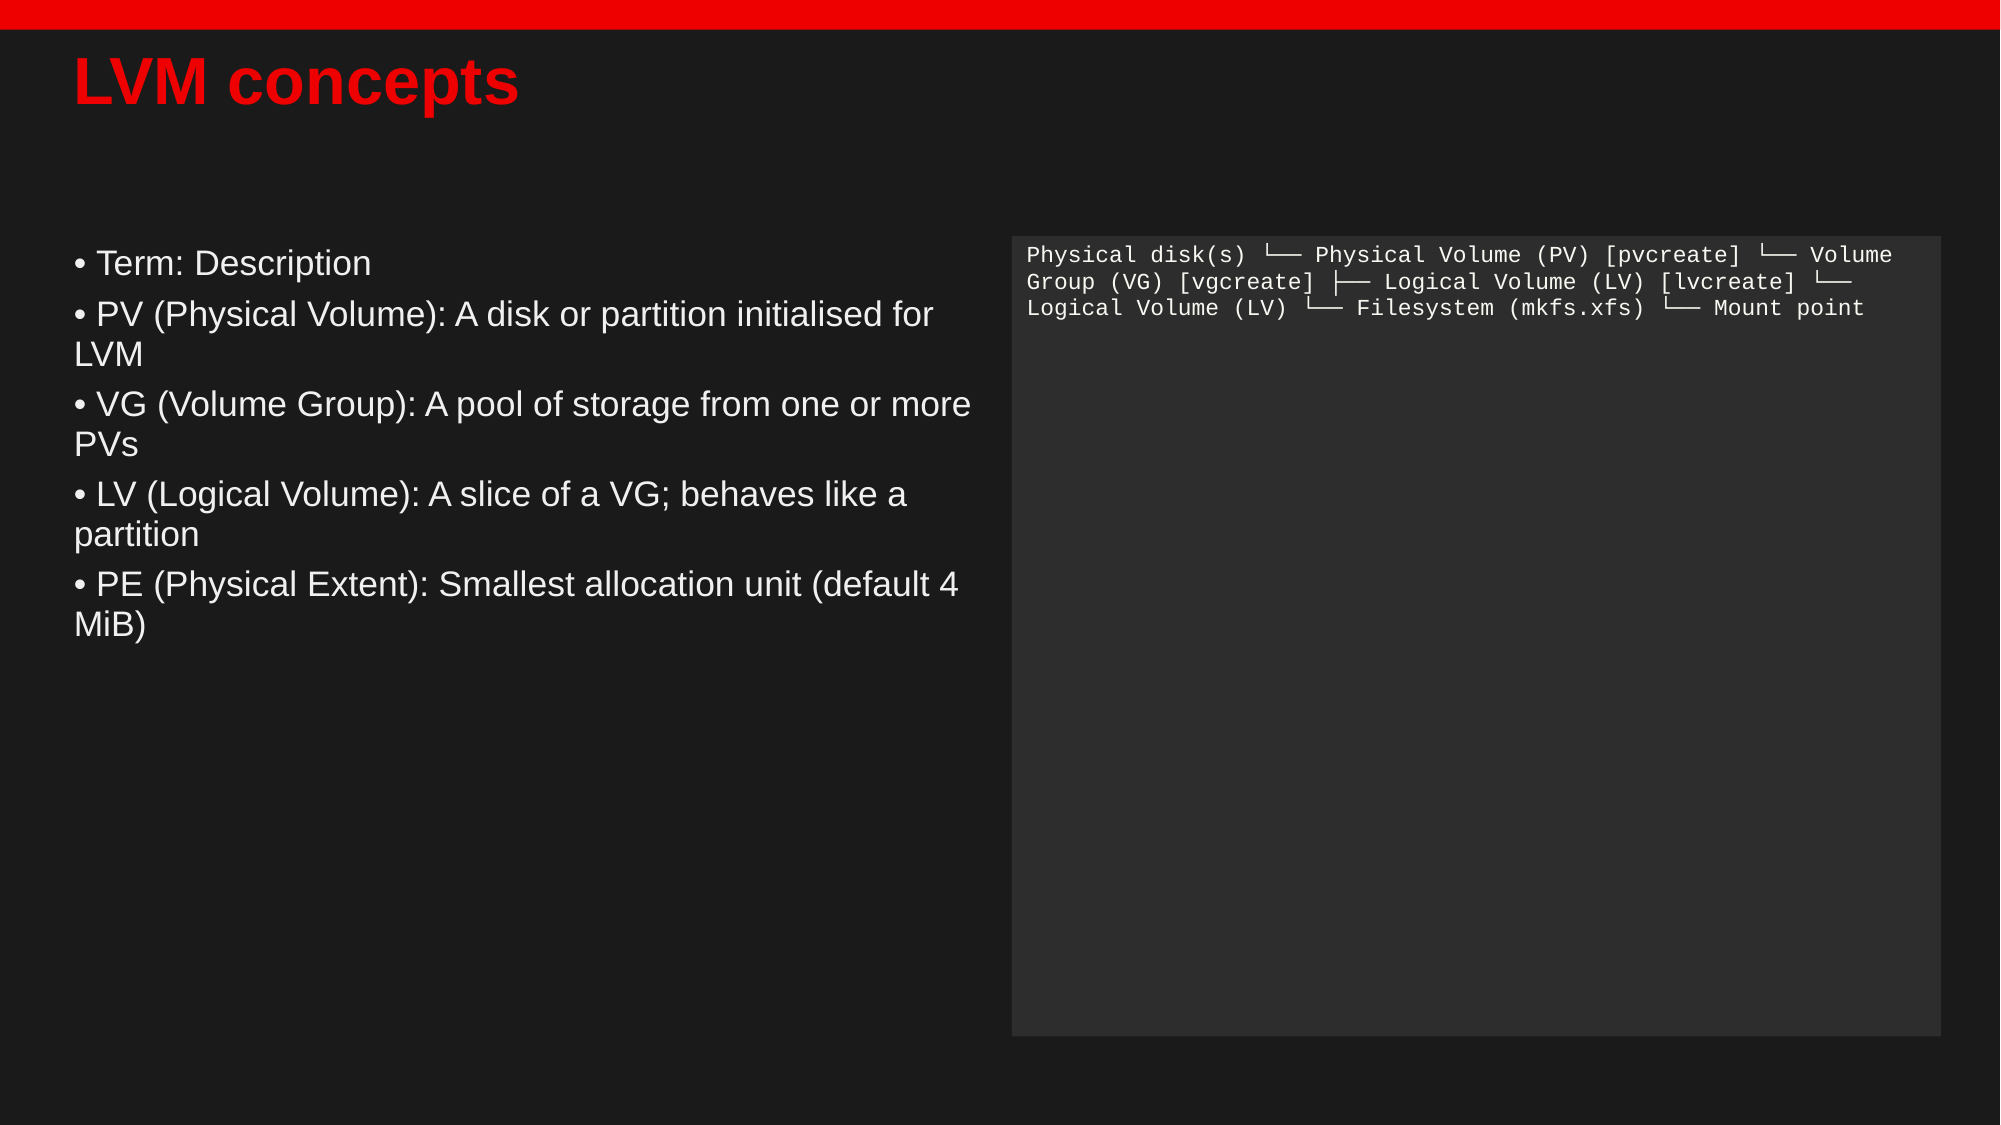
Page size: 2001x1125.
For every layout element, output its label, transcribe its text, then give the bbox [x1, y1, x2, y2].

text_box • Term: Description • PV (Physical Volume): A disk or partition initialised for LVM • VG (Volume Group): A pool of storage from one or more PVs • LV (Logical Volume): A slice of a VG; behaves like a partition • PE (Physical Extent): Smallest allocation unit (default 4 MiB) [59, 236, 989, 1037]
text_box Physical disk(s) └── Physical Volume (PV) [pvcreate] └── Volume Group (VG) [vgcreate] ├── Logical Volume (LV) [lvcreate] └── Logical Volume (LV) └── Filesystem (mkfs.xfs) └── Mount point [1011, 236, 1942, 1037]
text_box [0, 0, 2001, 30]
text_box LVM concepts [59, 36, 1942, 208]
